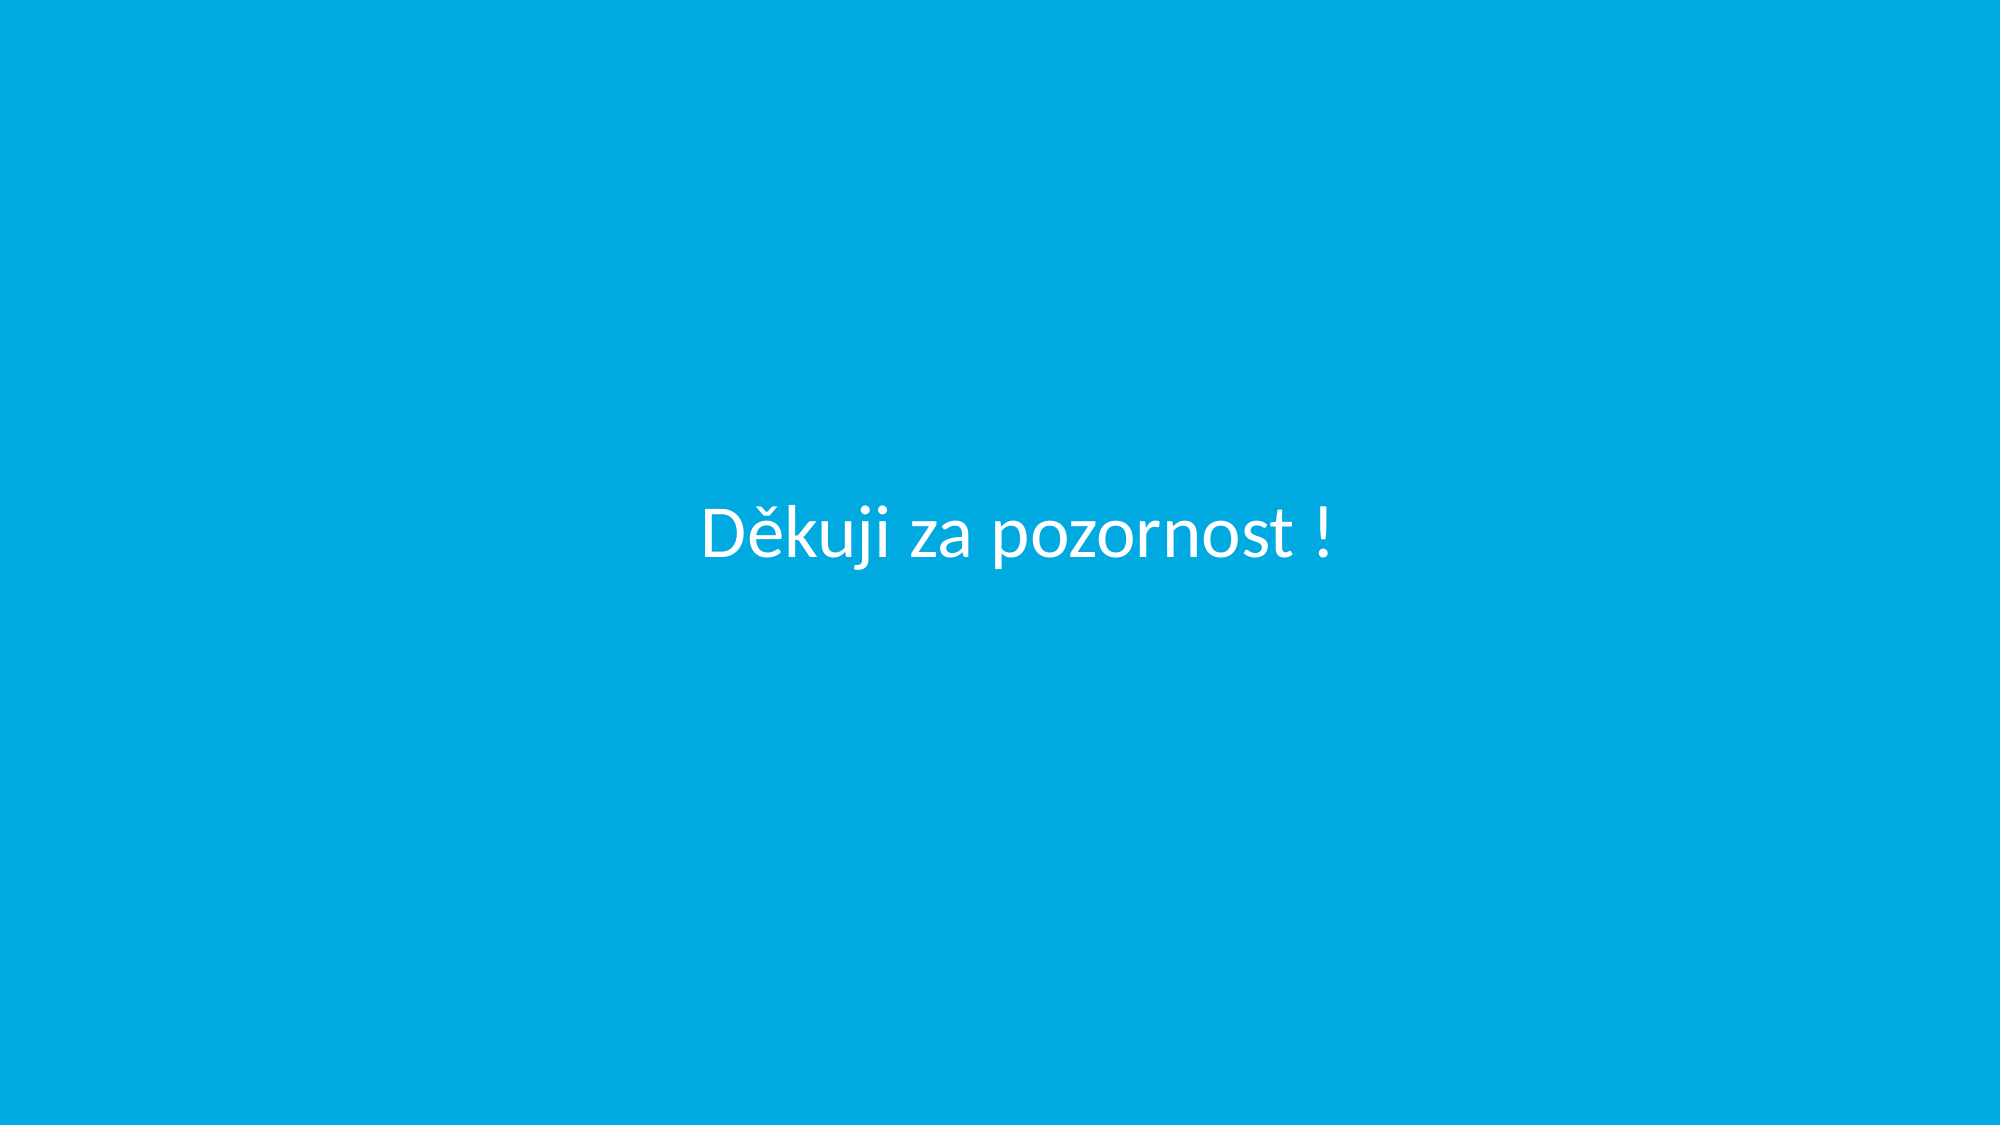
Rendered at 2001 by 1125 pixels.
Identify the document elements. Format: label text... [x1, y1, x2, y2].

text_box Děkuji za pozornost ! [362, 474, 1675, 580]
text_box [0, 0, 2000, 1125]
